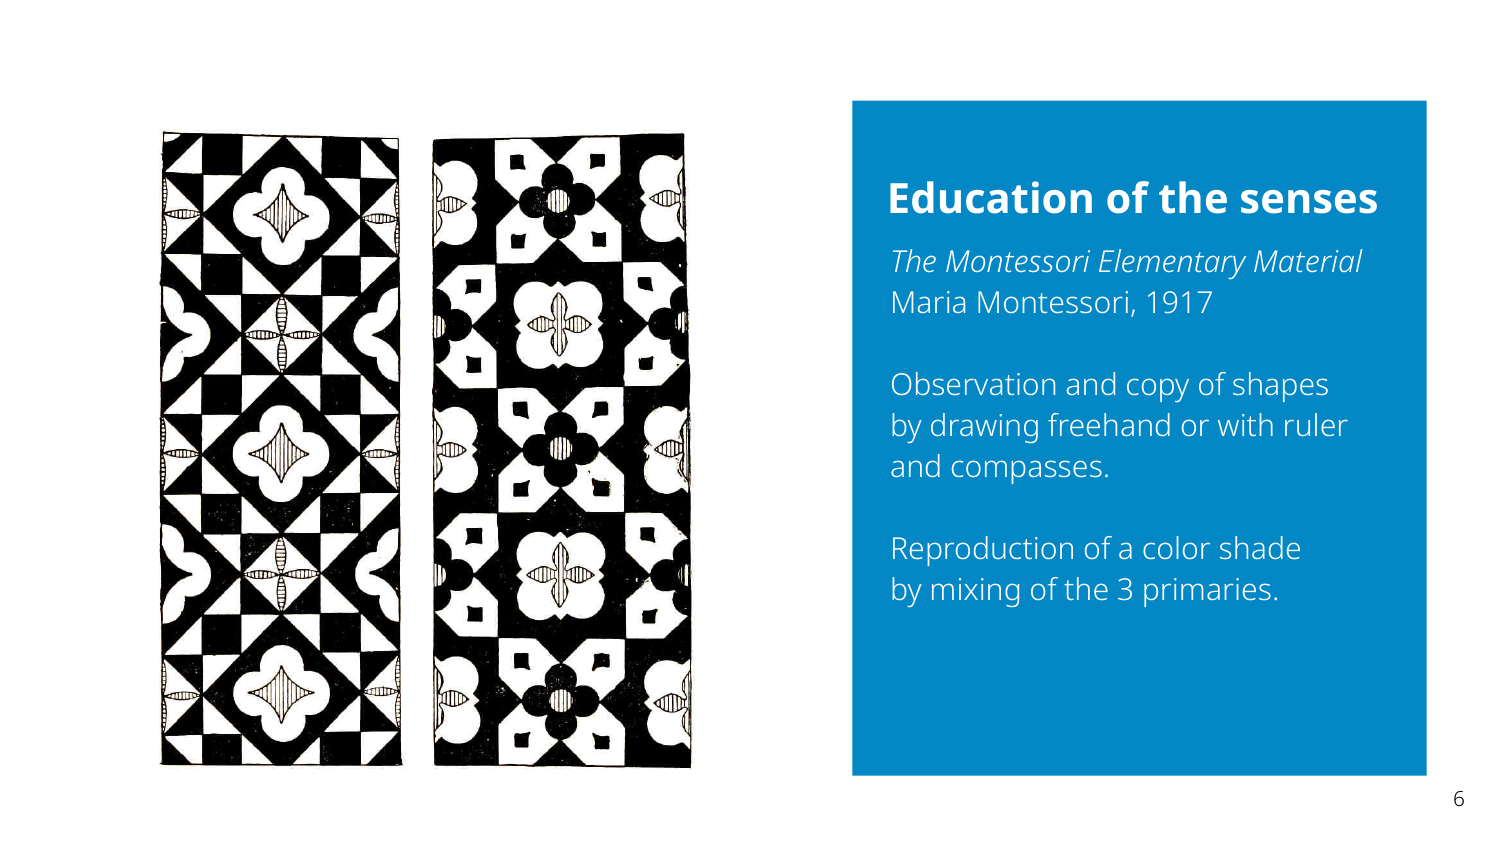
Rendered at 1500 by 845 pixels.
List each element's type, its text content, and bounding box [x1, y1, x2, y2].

picture [138, 108, 710, 784]
title The Montessori Elementary Material Maria Montessori, 1917 Observation and copy of shapes by drawing freehand or with ruler and compasses. Reproduction of a color shade by mixing of the 3 primaries. [875, 245, 1388, 610]
title Education of the senses [871, 168, 1439, 245]
